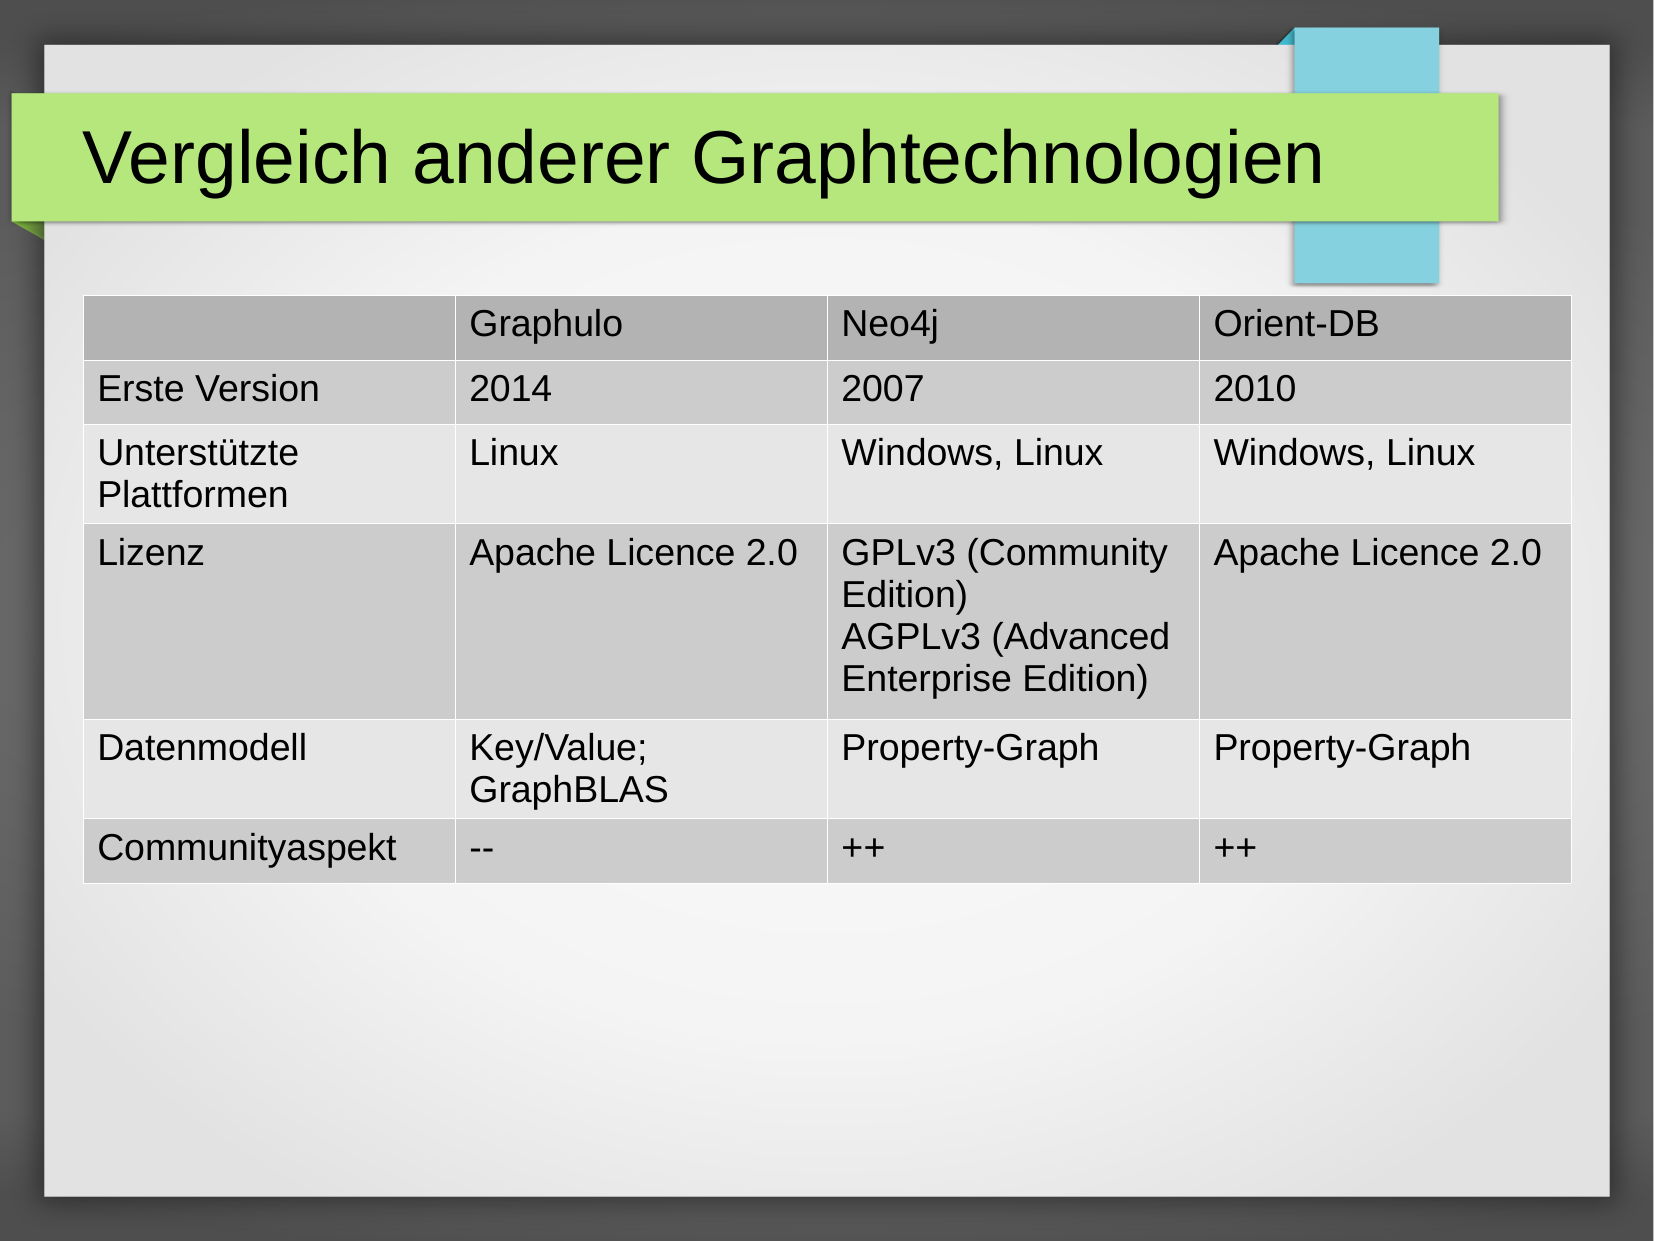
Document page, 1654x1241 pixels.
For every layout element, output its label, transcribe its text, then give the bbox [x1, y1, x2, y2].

table_cell Windows, Linux [828, 425, 1199, 523]
table_cell Erste Version [84, 361, 455, 424]
table_cell ++ [828, 819, 1199, 883]
table_cell 2007 [828, 361, 1199, 424]
table_cell Linux [456, 425, 827, 523]
table_cell 2010 [1200, 361, 1571, 424]
table_cell Lizenz [84, 524, 455, 719]
table_cell Apache Licence 2.0 [1200, 524, 1571, 719]
table_header Neo4j [828, 296, 1199, 360]
table_cell Datenmodell [84, 720, 455, 818]
table_cell Property-Graph [1200, 720, 1571, 818]
table_cell Unterstützte Plattformen [84, 425, 455, 523]
table_header [84, 296, 455, 360]
table_cell Key/Value; GraphBLAS [456, 720, 827, 818]
table_header Graphulo [456, 296, 827, 360]
table_cell Apache Licence 2.0 [456, 524, 827, 719]
title Vergleich anderer Graphtechnologien [82, 69, 1465, 238]
table_cell Communityaspekt [84, 819, 455, 883]
table_cell ++ [1200, 819, 1571, 883]
table_cell 2014 [456, 361, 827, 424]
table_cell -- [456, 819, 827, 883]
table_cell Property-Graph [828, 720, 1199, 818]
picture [0, 0, 1654, 1241]
table_cell Windows, Linux [1200, 425, 1571, 523]
table_header Orient-DB [1200, 296, 1571, 360]
table_cell GPLv3 (Community Edition) AGPLv3 (Advanced Enterprise Edition) [828, 524, 1199, 719]
